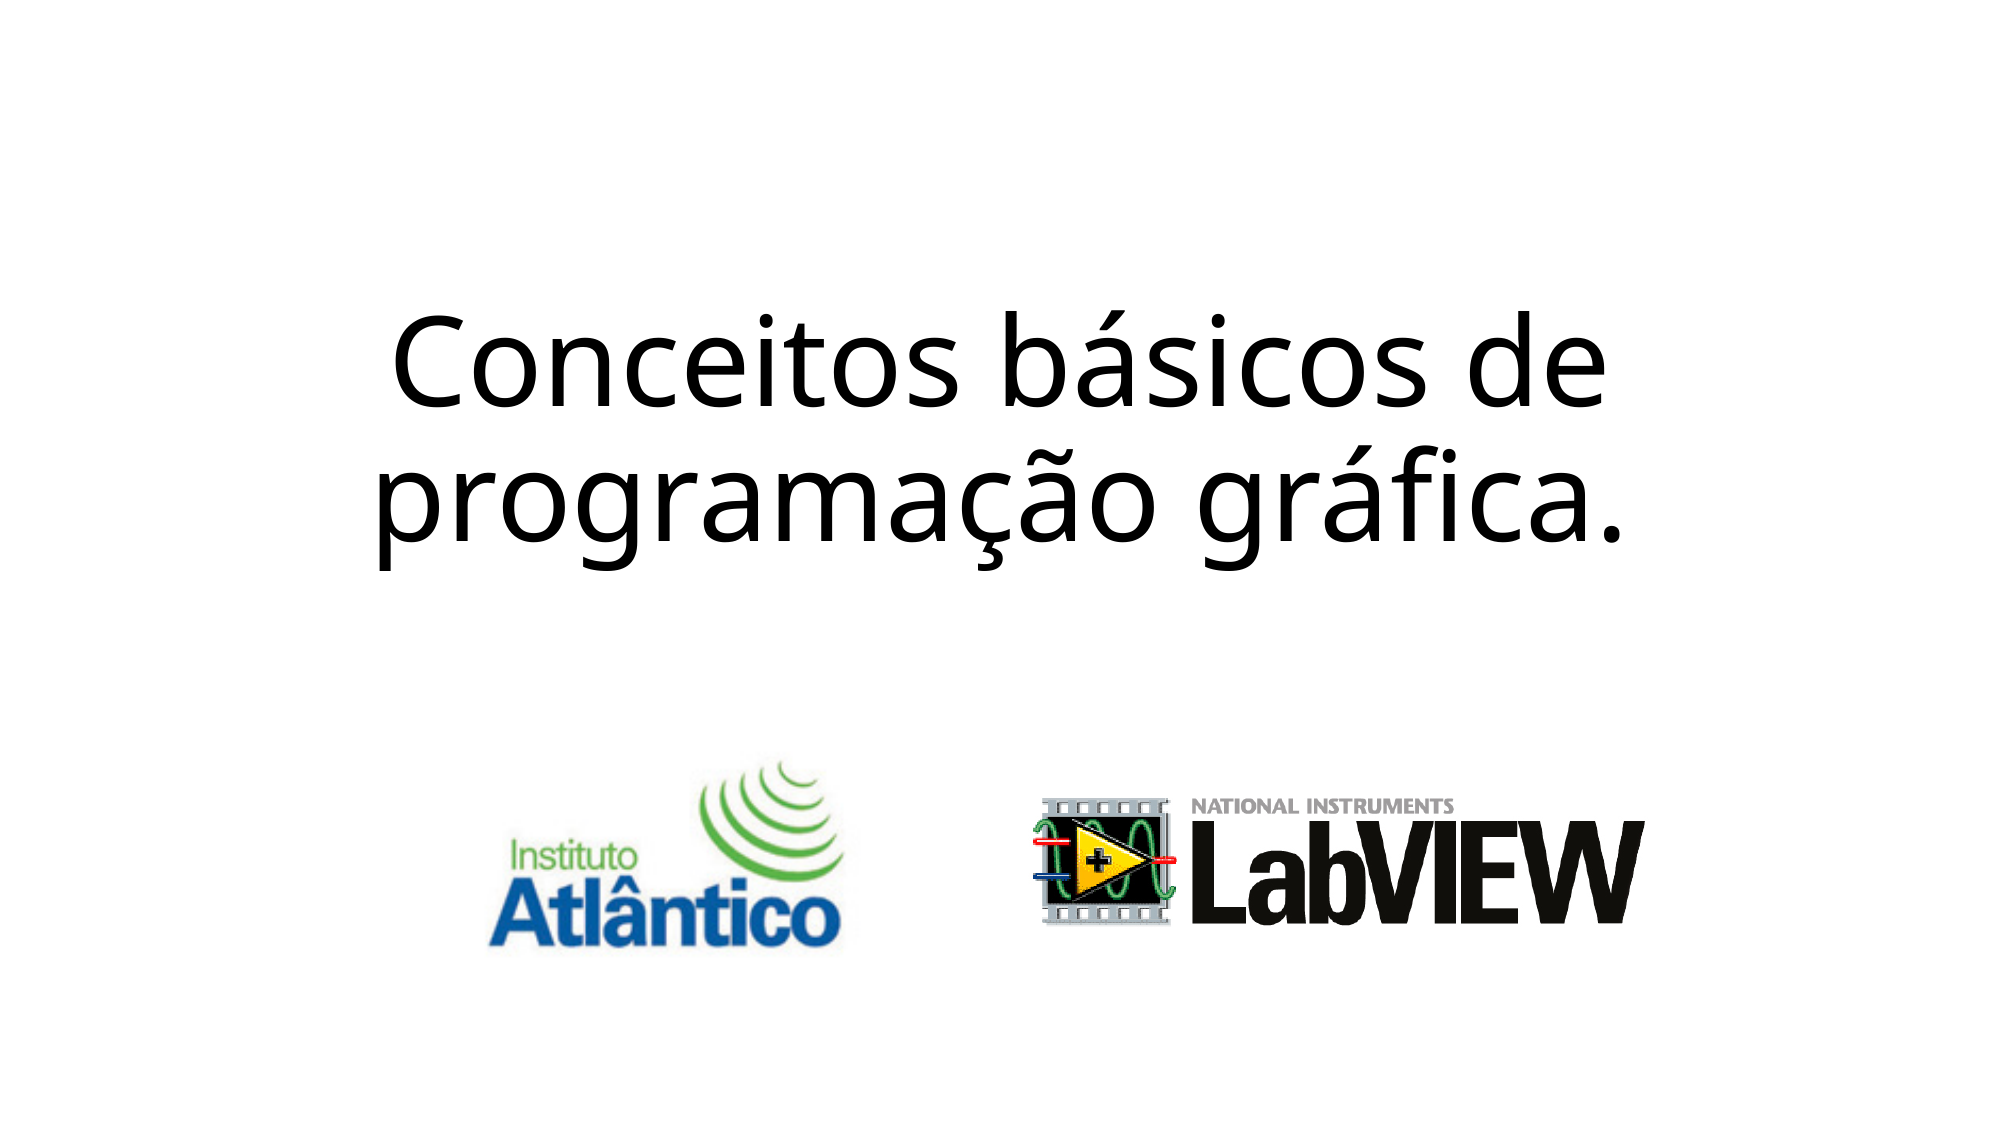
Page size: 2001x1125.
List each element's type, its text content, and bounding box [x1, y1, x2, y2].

title Conceitos básicos de programação gráfica. [249, 184, 1750, 576]
picture [401, 685, 933, 1040]
picture [1028, 784, 1655, 941]
